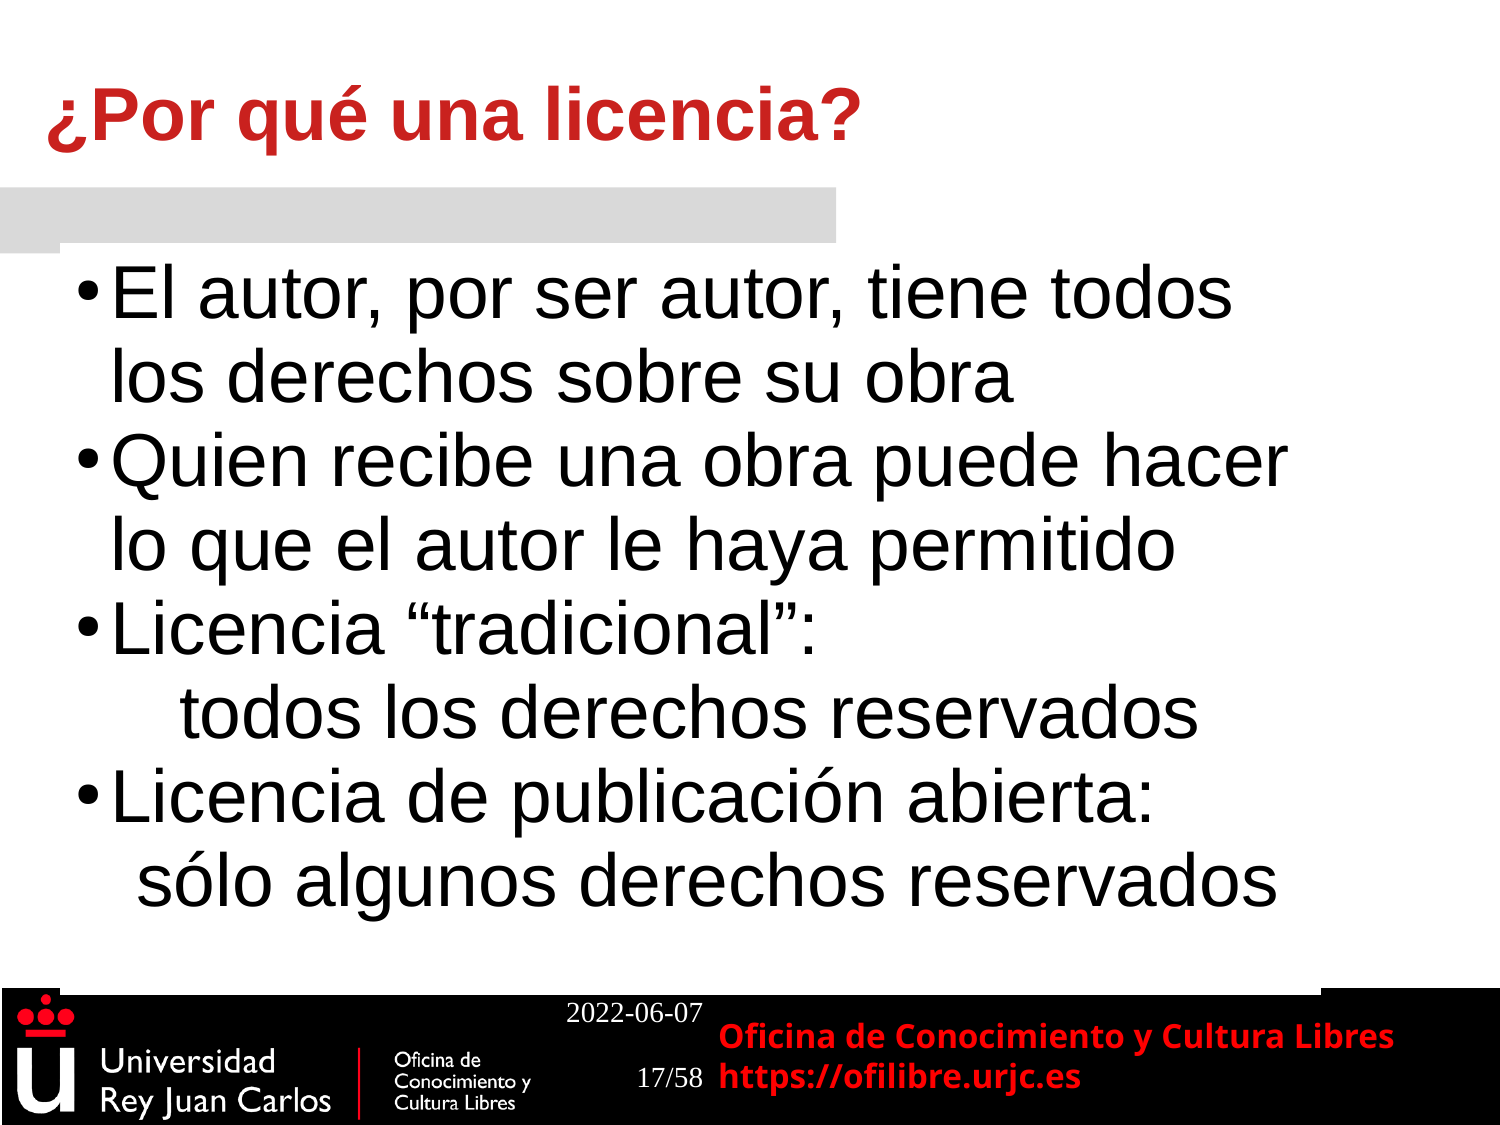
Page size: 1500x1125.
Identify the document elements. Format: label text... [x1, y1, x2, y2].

text_box ¿Por qué una licencia? [30, 64, 1306, 248]
picture [17, 994, 531, 1120]
title [75, 7, 1425, 196]
text_box El autor, por ser autor, tiene todos los derechos sobre su obra Quien recibe una obra puede hacer lo que el autor le haya permitido Licencia “tradicional”: todos los derechos reservados Licencia de publicación abierta: sólo algunos derechos reservados [60, 243, 1321, 995]
